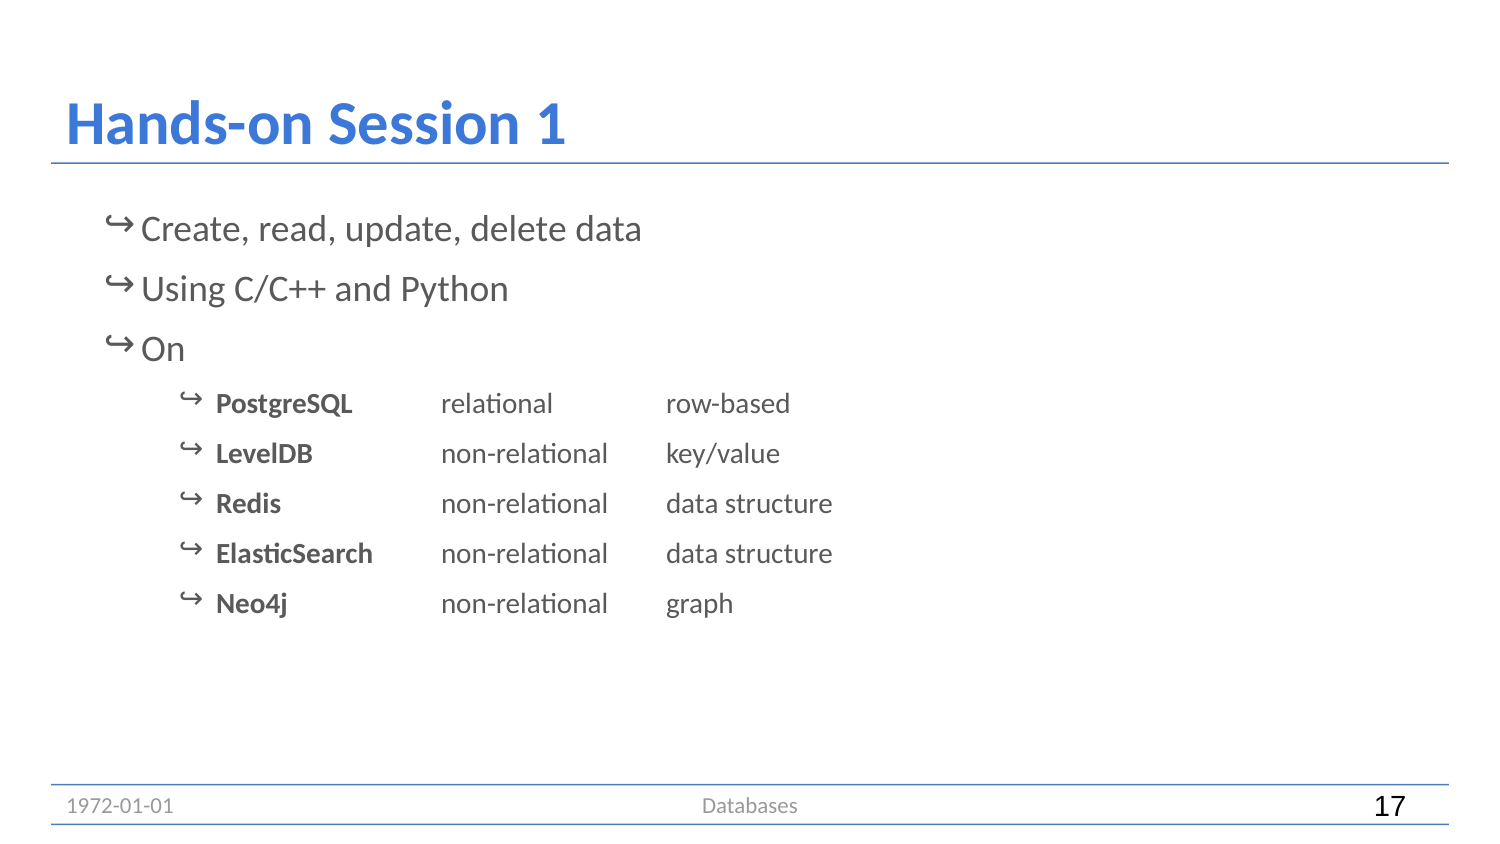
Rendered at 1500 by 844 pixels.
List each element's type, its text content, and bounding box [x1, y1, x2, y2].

list Create, read, update, delete data Using C/C++ and Python On PostgreSQL relational row-based LevelDB non-relational key/value Redis non-relational data structure ElasticSearch non-relational data structure Neo4j non-relational graph [51, 189, 1449, 750]
slide_number <number> [1358, 784, 1449, 825]
title Hands-on Session 1 [51, 72, 1449, 167]
